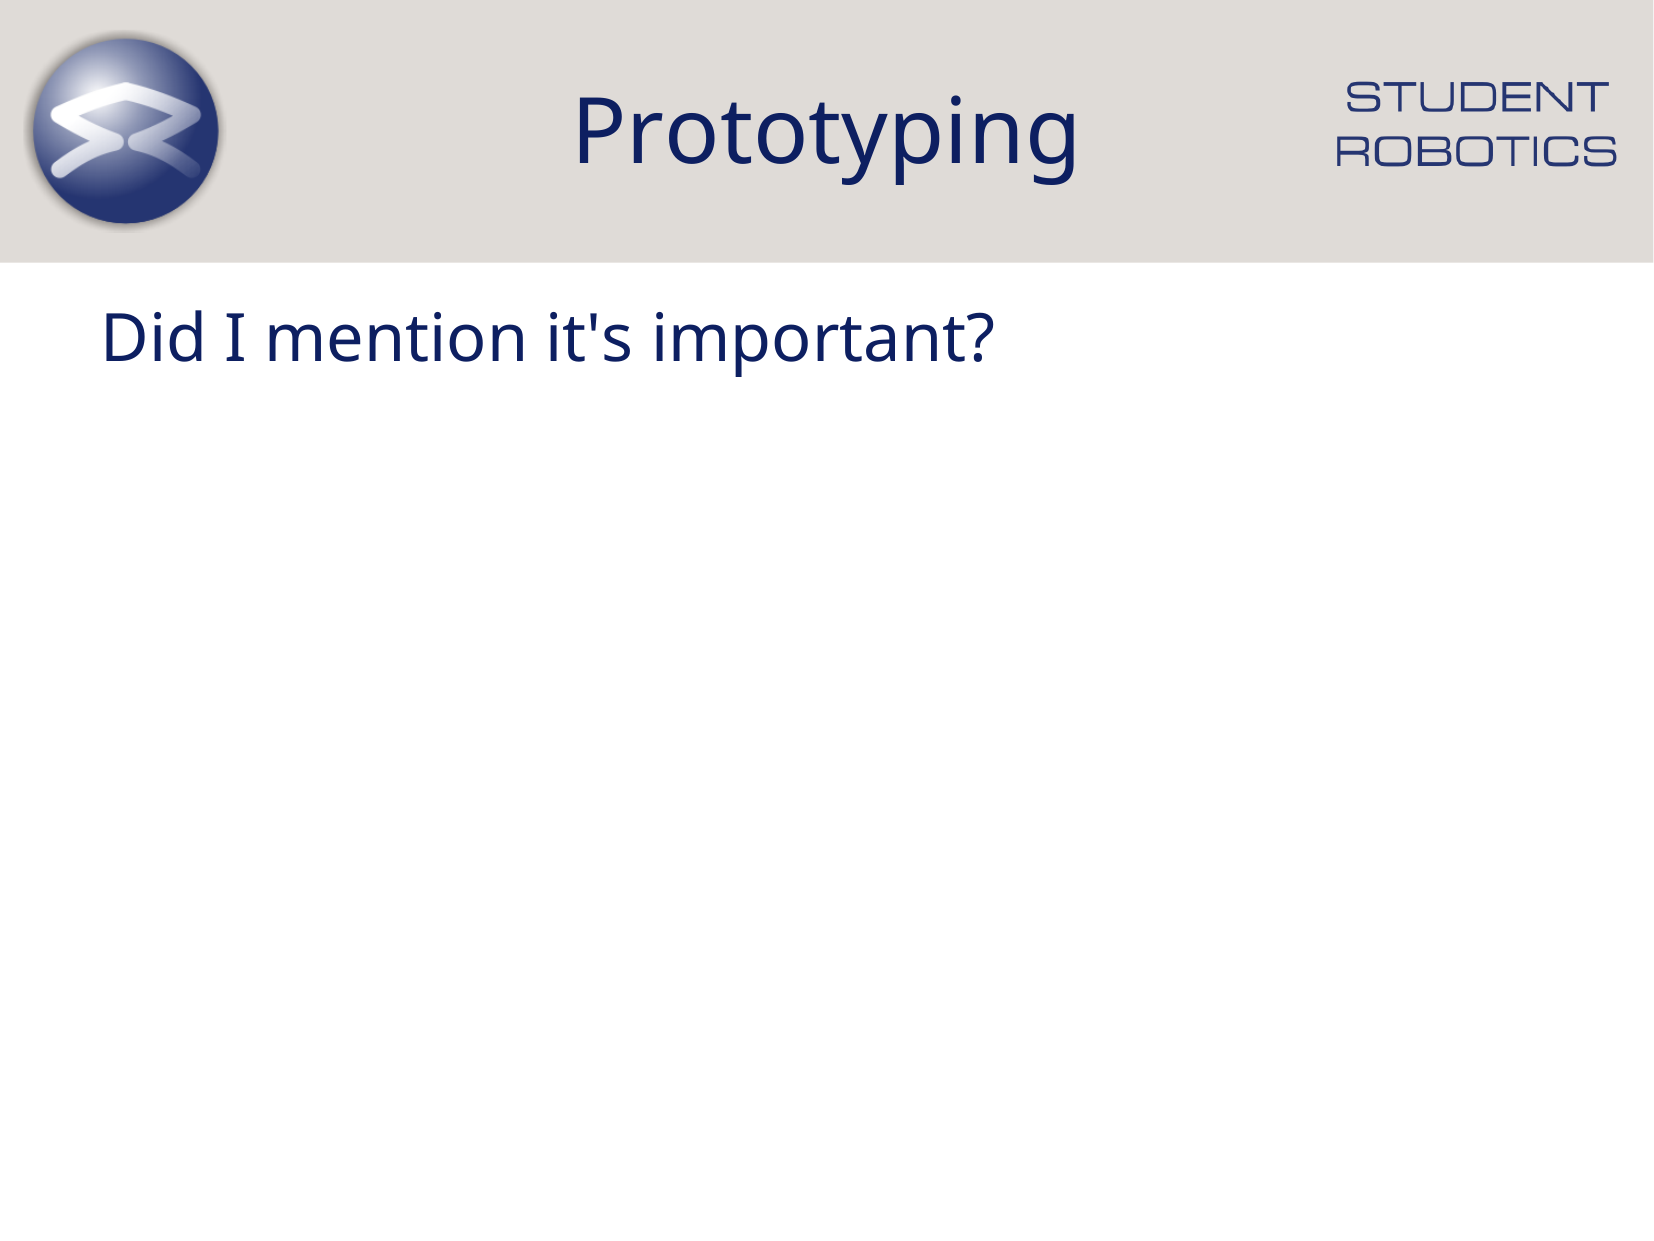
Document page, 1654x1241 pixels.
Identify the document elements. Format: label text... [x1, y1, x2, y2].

title Prototyping [82, 0, 1571, 257]
list Did I mention it's important? [82, 290, 1571, 1094]
picture [1571, 68, 1633, 174]
picture [9, 19, 82, 245]
